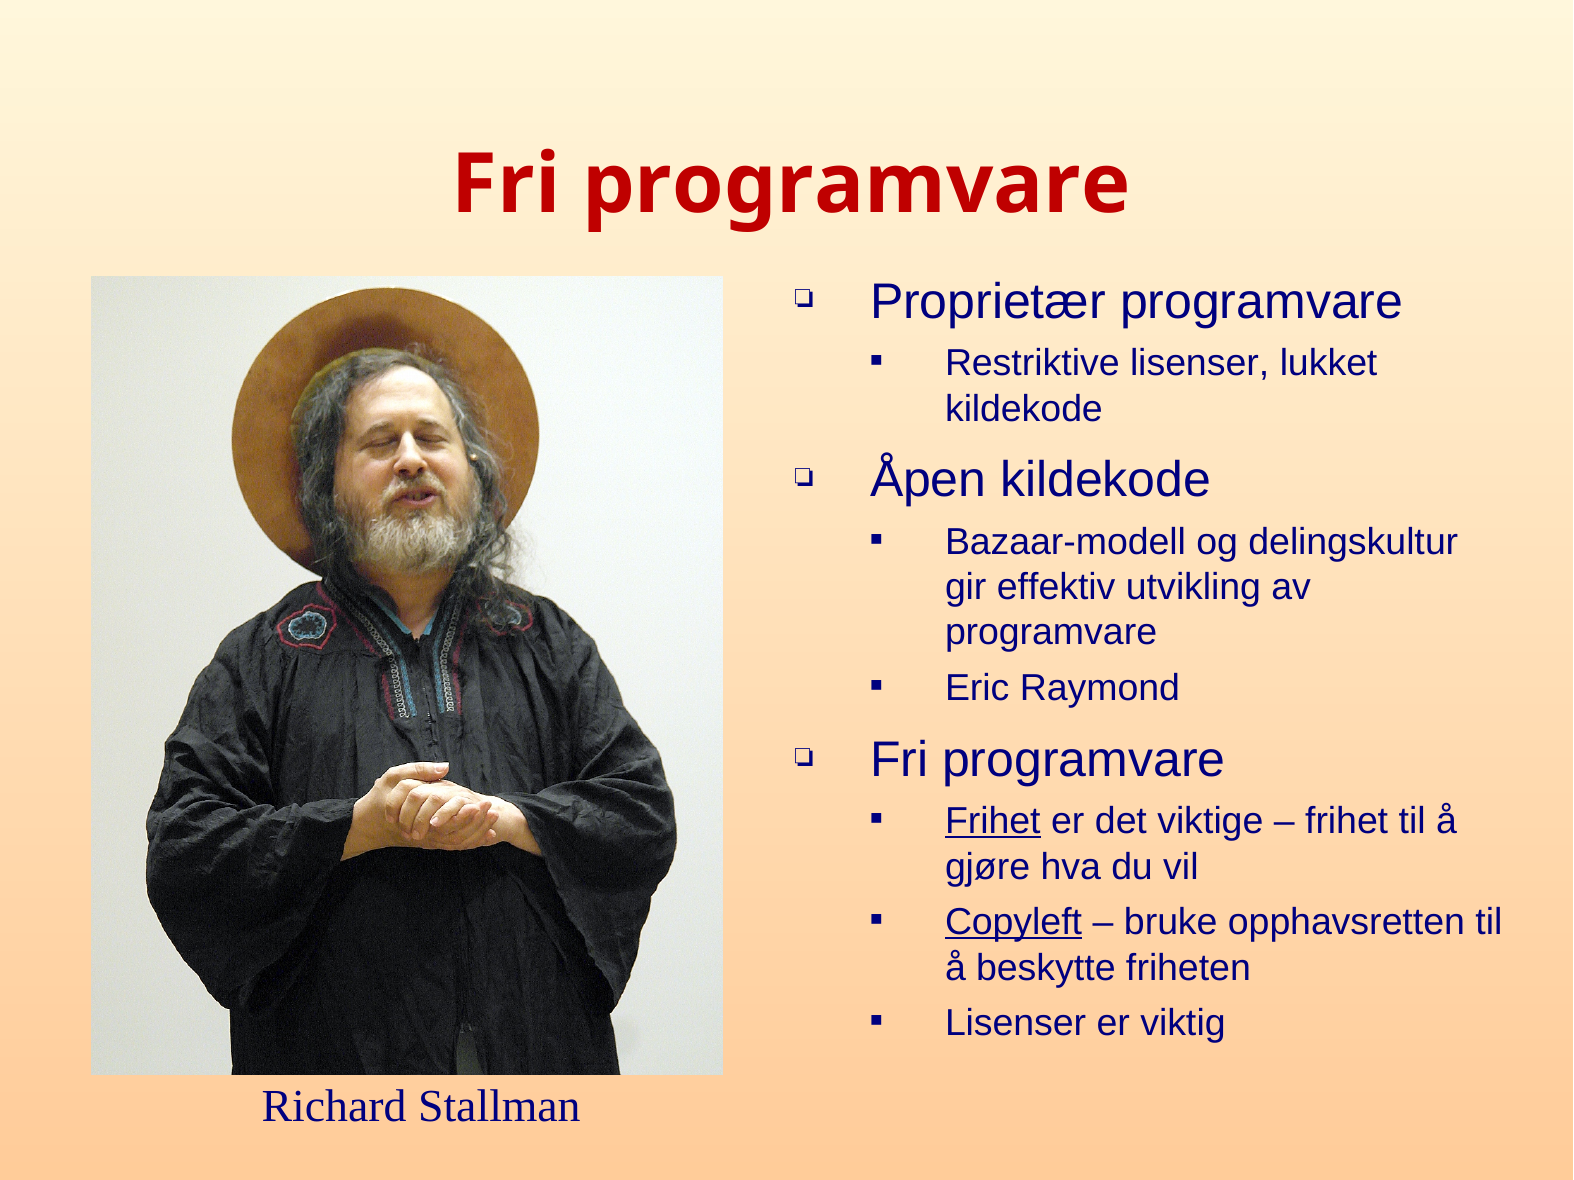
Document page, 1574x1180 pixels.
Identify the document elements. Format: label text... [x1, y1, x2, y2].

picture [91, 309, 723, 1075]
title Fri programvare [39, 54, 1543, 309]
text_box Richard Stallman [246, 1079, 626, 1150]
list Proprietær programvare Restriktive lisenser, lukket kildekode Åpen kildekode Bazaar-modell og delingskultur gir effektiv utvikling av programvare Eric Raymond Fri programvare Frihet er det viktige – frihet til å gjøre hva du vil Copyleft – bruke opphavsretten til å beskytte friheten Lisenser er viktig [795, 279, 1505, 1124]
